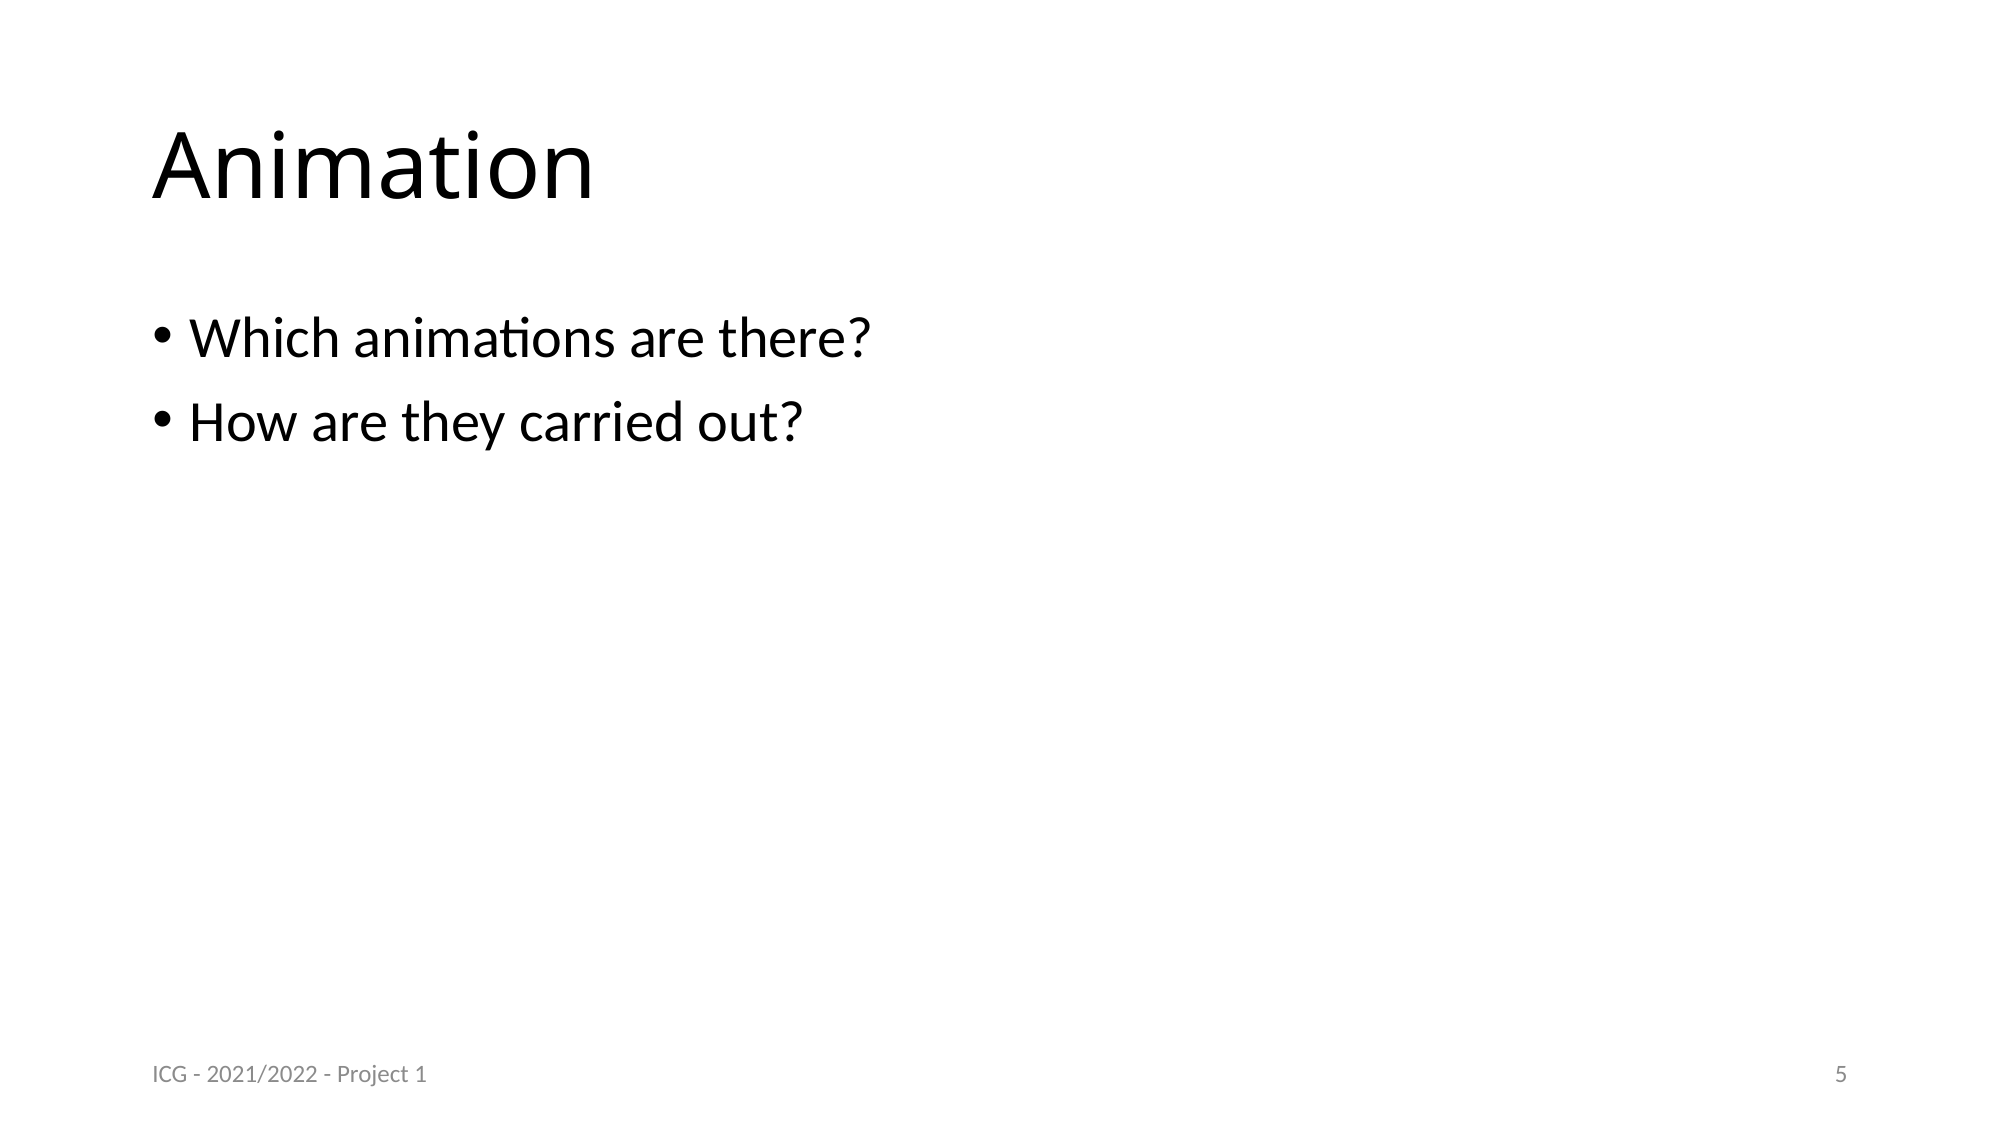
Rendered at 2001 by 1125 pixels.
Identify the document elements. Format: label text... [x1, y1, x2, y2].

title Animation [137, 59, 1863, 278]
slide_number ICG - 2021/2022 - Project 1 [137, 1042, 588, 1103]
list Which animations are there? How are they carried out? [137, 299, 1863, 1014]
